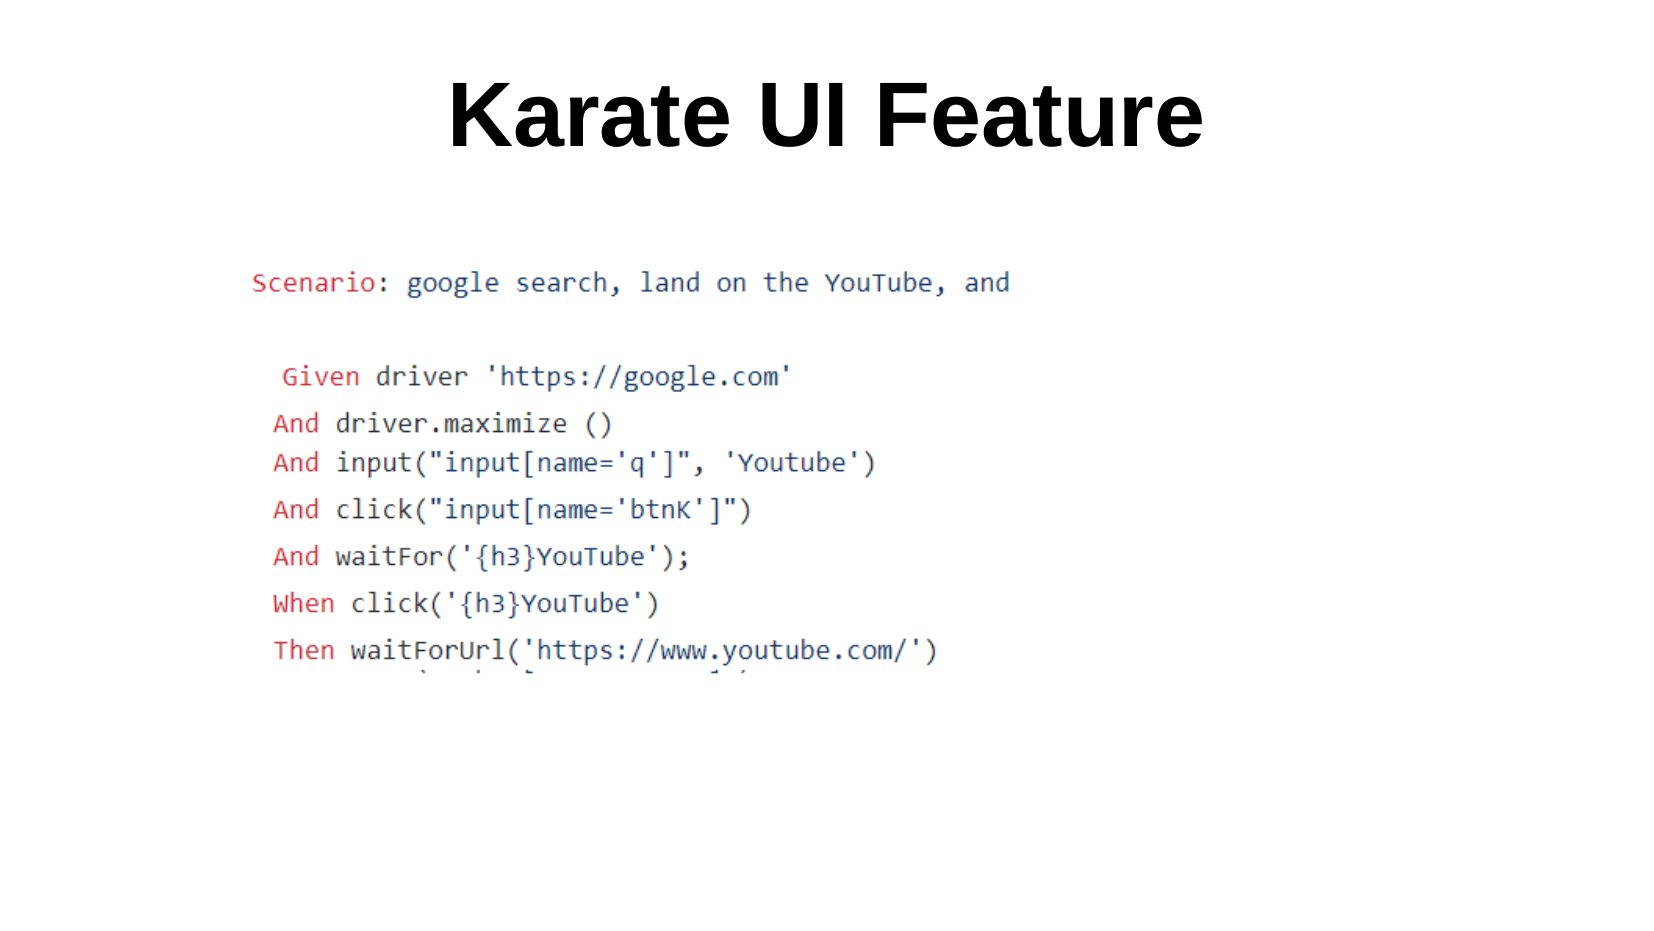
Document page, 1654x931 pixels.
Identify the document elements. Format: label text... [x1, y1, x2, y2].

title Karate UI Feature [82, 37, 1571, 193]
picture [225, 259, 1029, 676]
